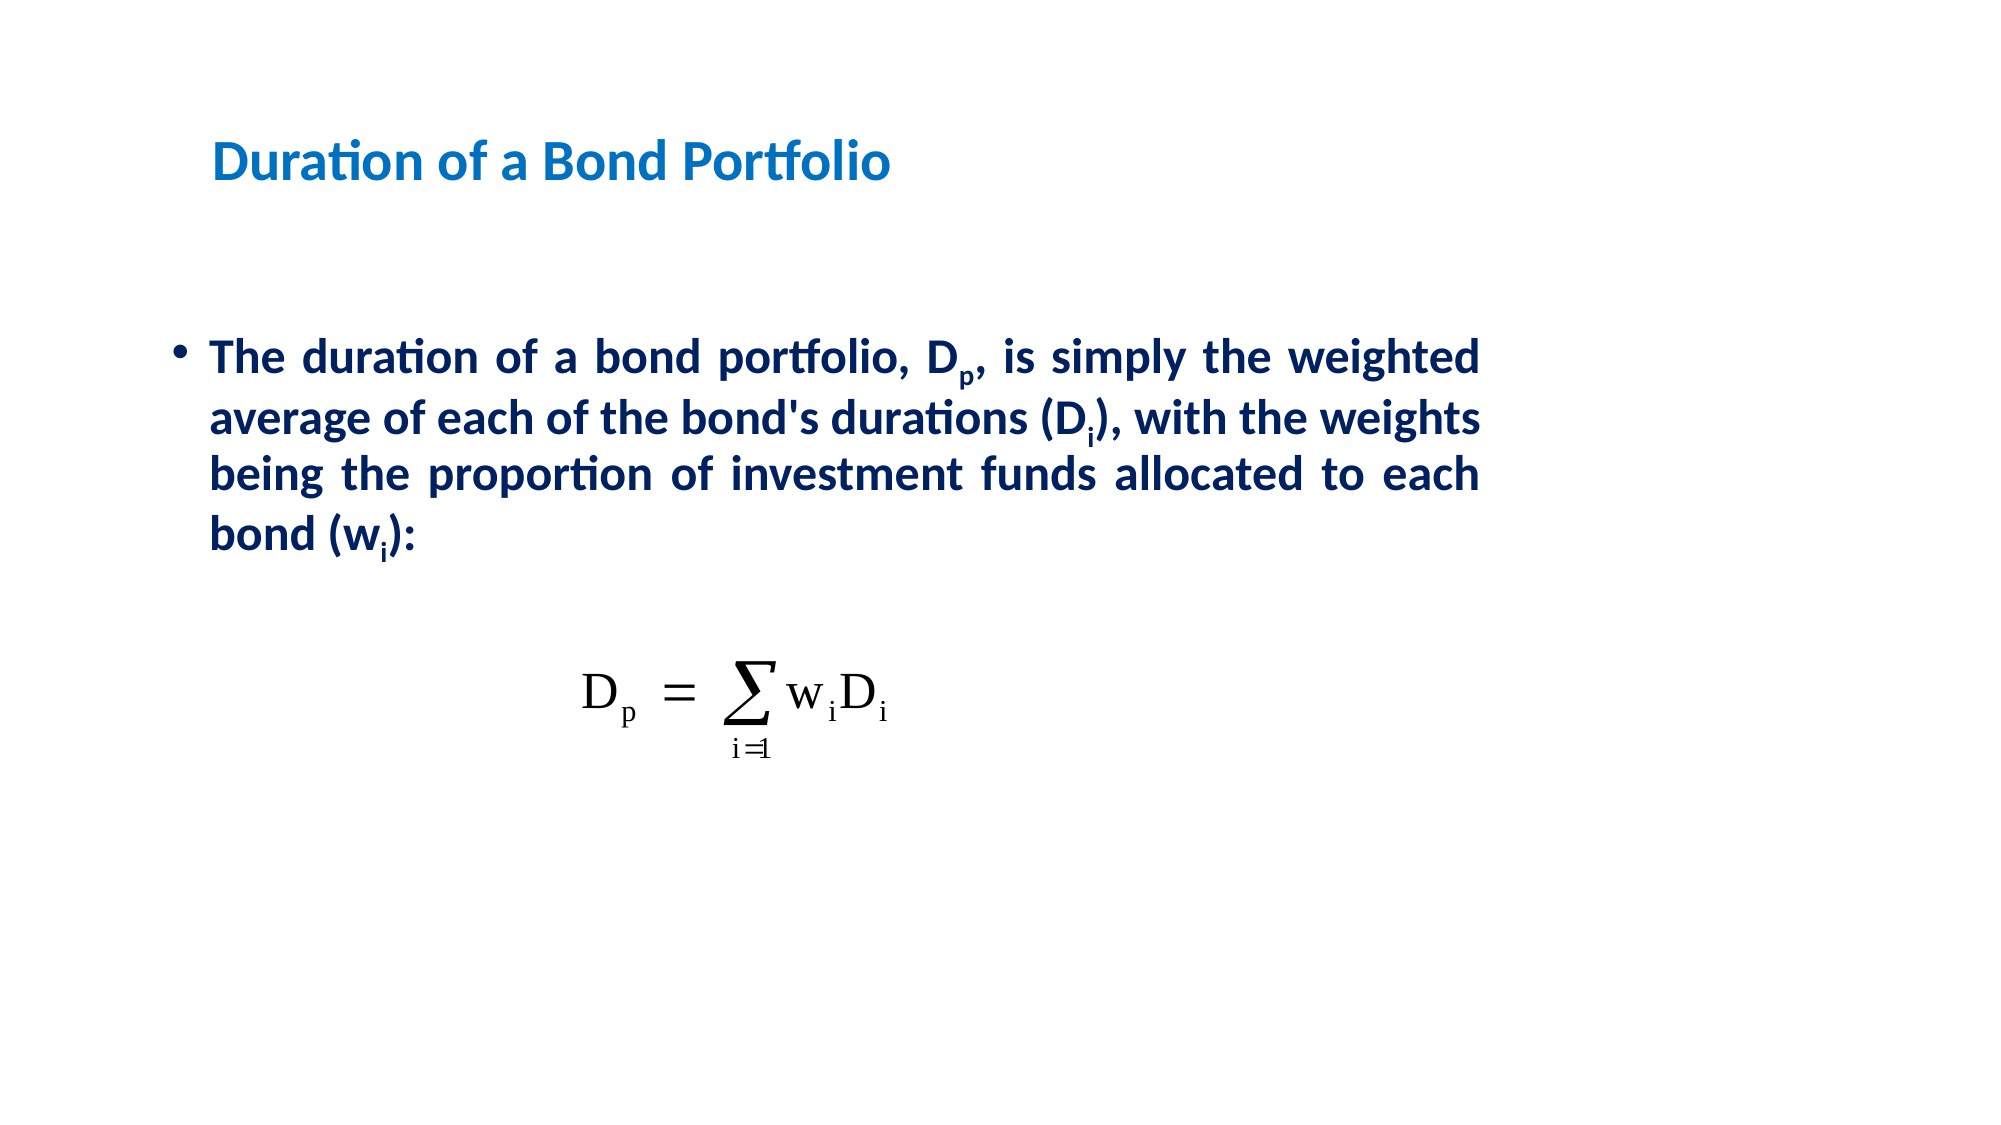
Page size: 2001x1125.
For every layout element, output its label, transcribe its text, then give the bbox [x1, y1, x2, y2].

text_box Duration of a Bond Portfolio [197, 114, 1724, 200]
chart [563, 617, 962, 770]
list The duration of a bond portfolio, Dp, is simply the weighted average of each of the bond's durations (Di), with the weights being the proportion of investment funds allocated to each bond (wi): [156, 316, 1497, 1031]
